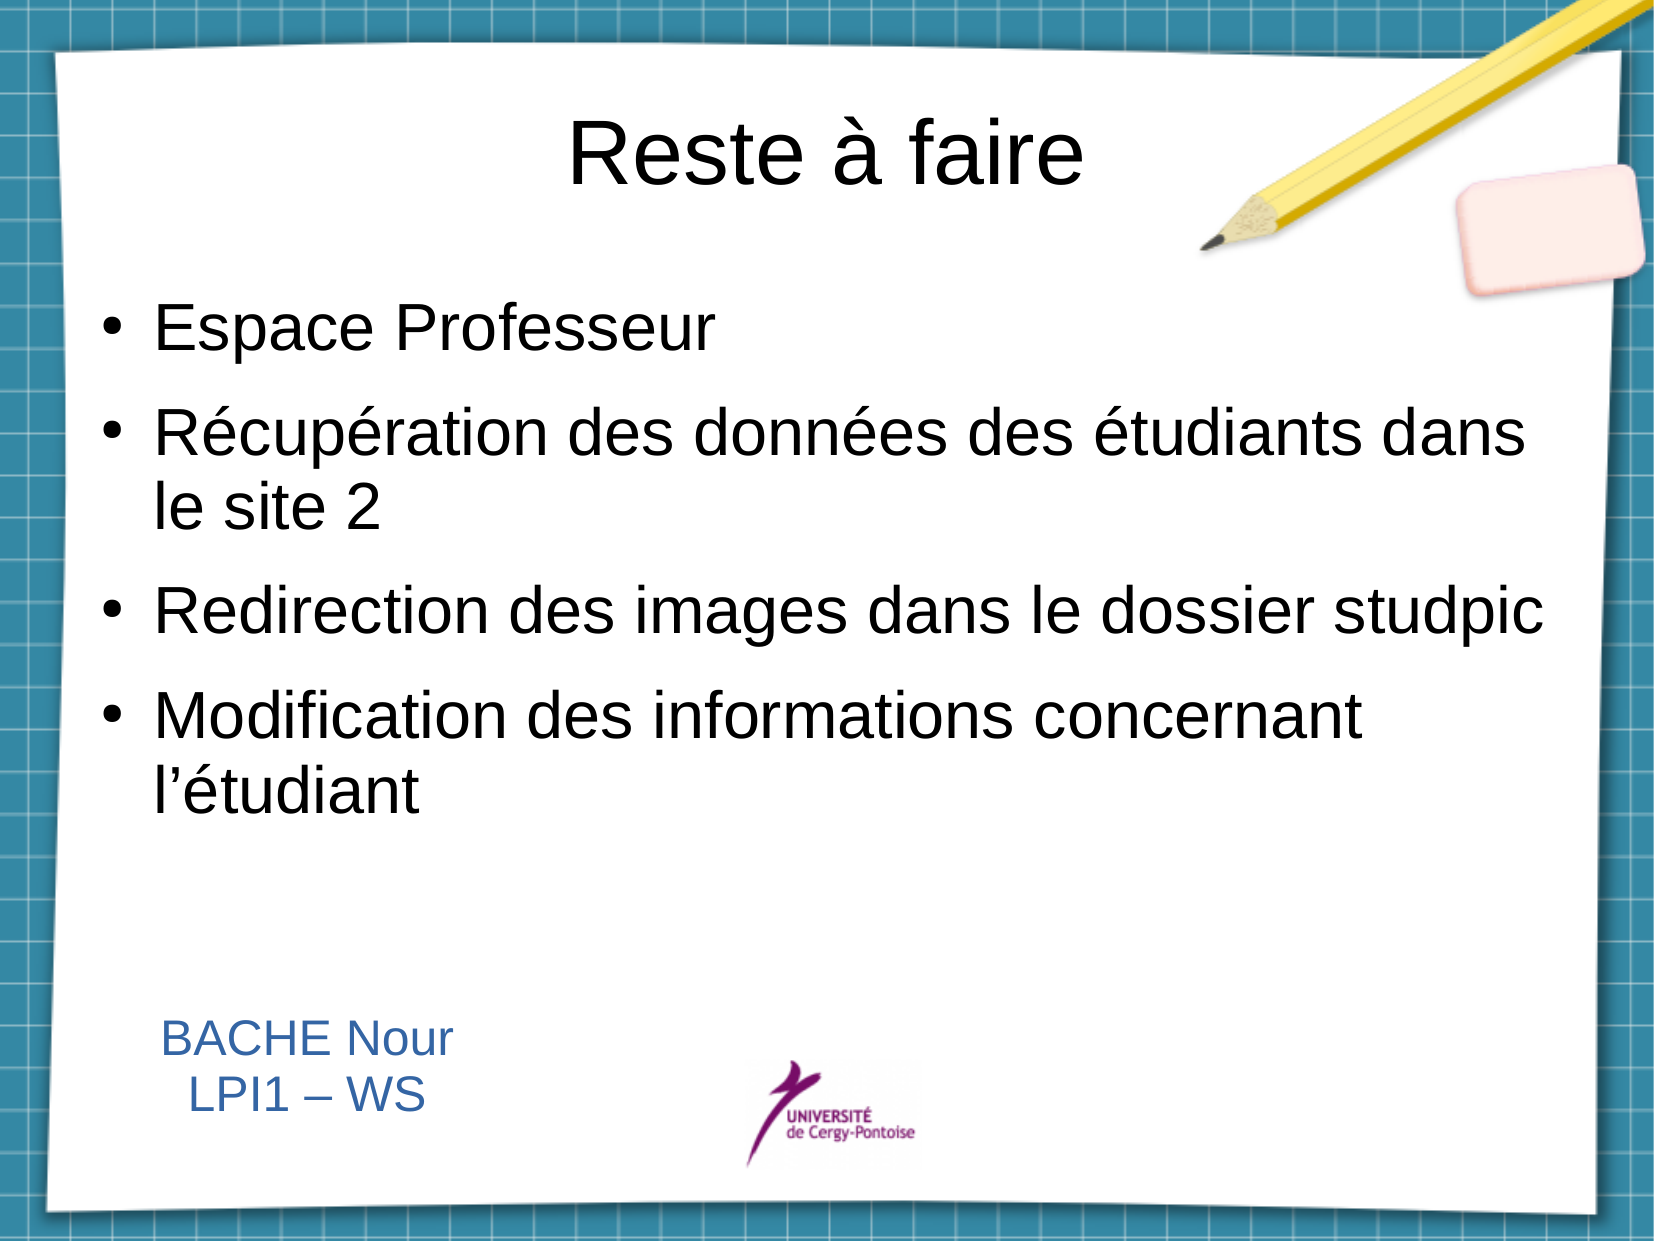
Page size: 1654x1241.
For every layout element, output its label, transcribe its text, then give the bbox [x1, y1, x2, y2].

text_box BACHE Nour LPI1 – WS [82, 1009, 532, 1123]
list Espace Professeur Récupération des données des étudiants dans le site 2 Redirection des images dans le dossier studpic Modification des informations concernant l’étudiant [82, 290, 1571, 1010]
picture [0, 0, 1654, 1241]
title Reste à faire [82, 49, 1571, 257]
